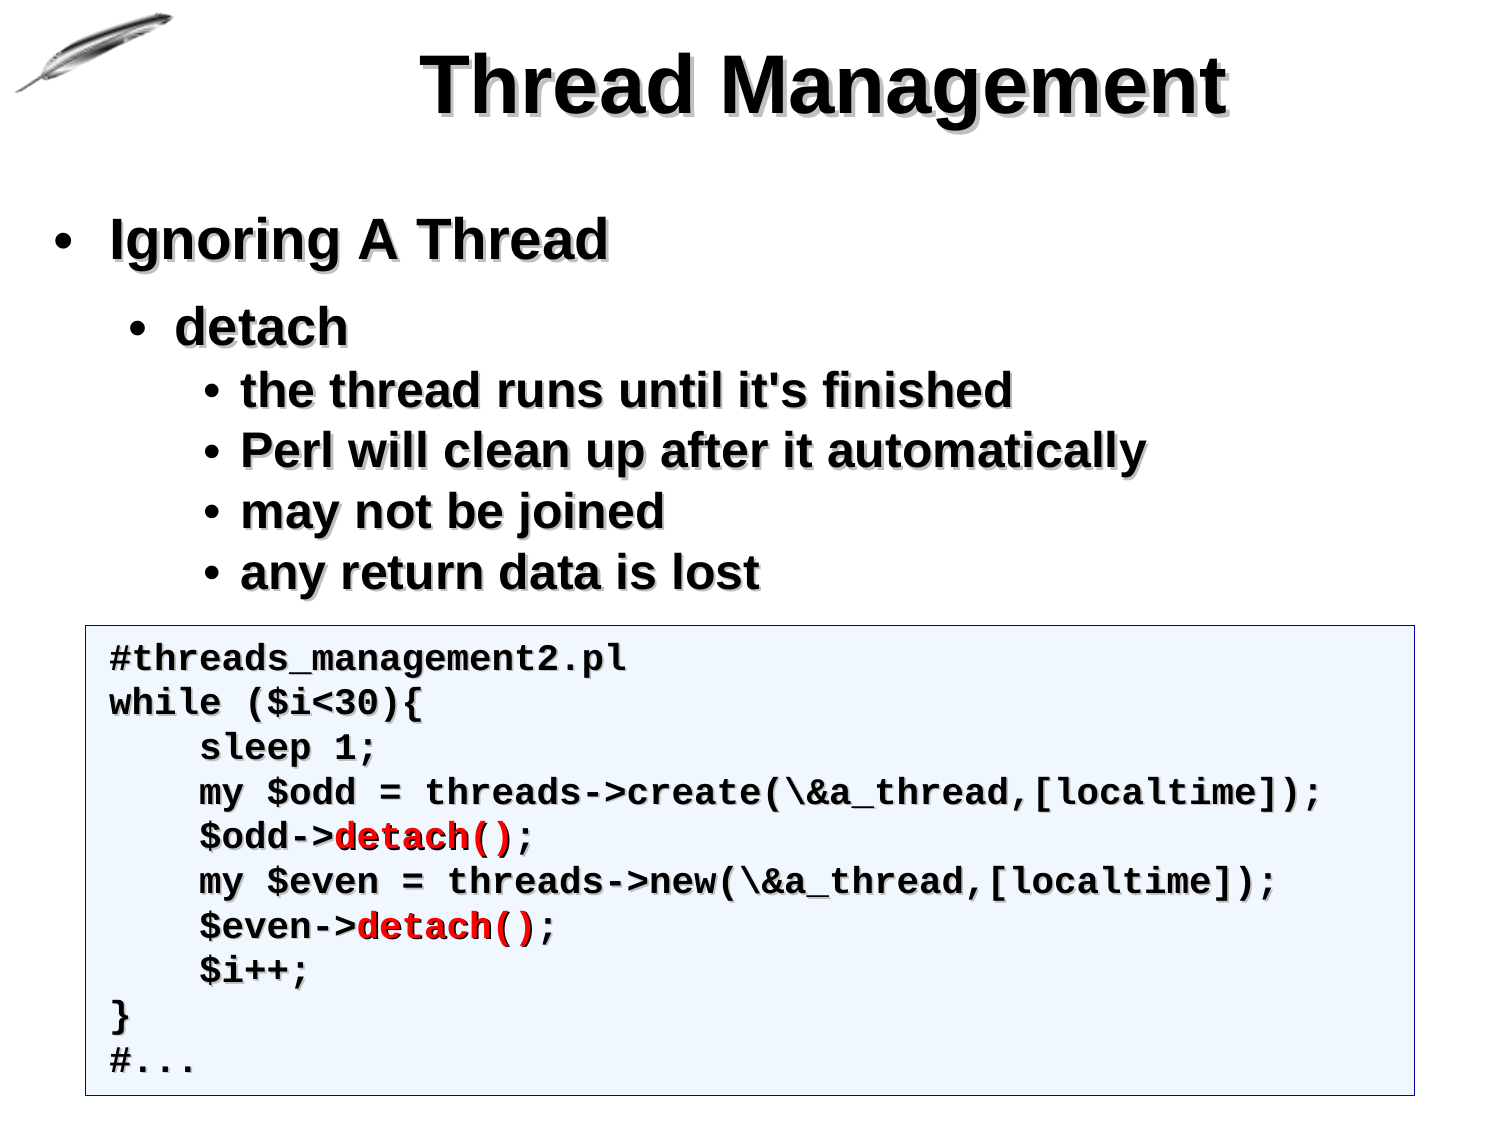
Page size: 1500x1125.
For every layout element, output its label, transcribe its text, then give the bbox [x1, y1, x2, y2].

list Ignoring A Thread detach the thread runs until it's finished Perl will clean up after it automatically may not be joined any return data is lost [53, 207, 1447, 1084]
picture [11, 11, 179, 95]
text_box #threads_management2.pl while ($i<30){ sleep 1; my $odd = threads->create(\&a_thread,[localtime]); $odd->detach(); my $even = threads->new(\&a_thread,[localtime]); $even->detach(); $i++; } #... [85, 625, 1415, 1096]
title Thread Management [419, 0, 1459, 179]
